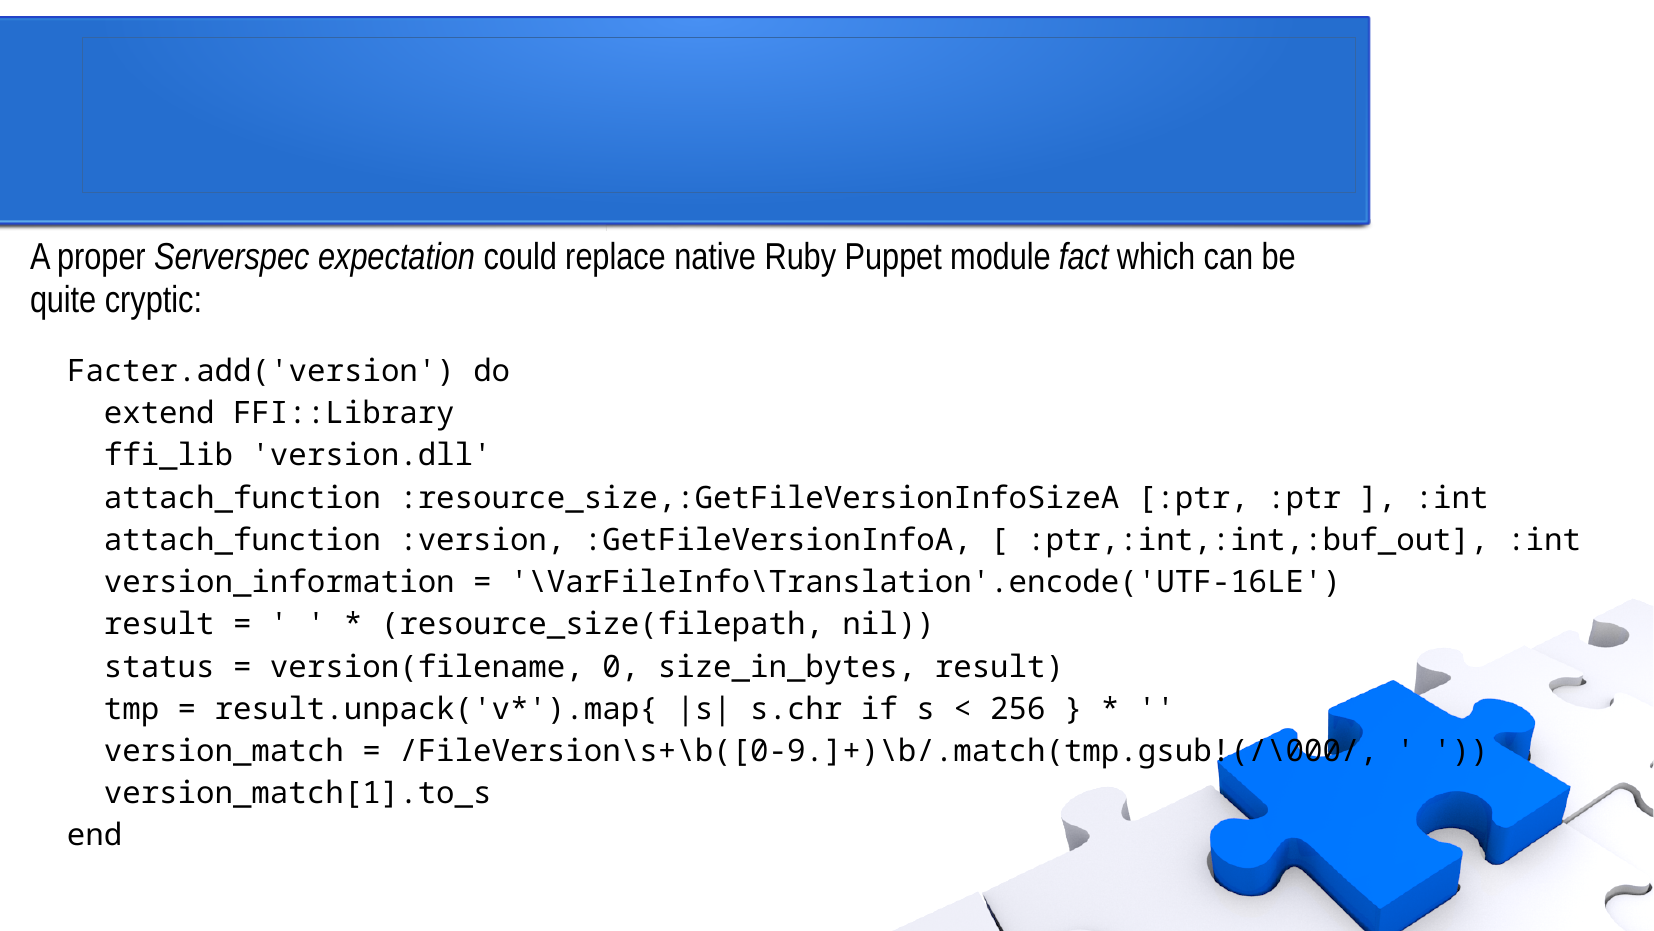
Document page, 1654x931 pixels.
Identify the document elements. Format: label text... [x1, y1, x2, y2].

title [82, 37, 1356, 193]
picture [0, 16, 1375, 231]
list Facter.add('version') do extend FFI::Library ffi_lib 'version.dll' attach_function :resource_size,:GetFileVersionInfoSizeA [:ptr, :ptr ], :int attach_function :version, :GetFileVersionInfoA, [ :ptr,:int,:int,:buf_out], :int version_information = '\VarFileInfo\Translation'.encode('UTF-16LE') result = ' ' * (resource_size(filepath, nil)) status = version(filename, 0, size_in_bytes, result) tmp = result.unpack('v*').map{ |s| s.chr if s < 256 } * '' version_match = /FileVersion\s+\b([0-9.]+)\b/.match(tmp.gsub!(/\000/, ' ')) version_match[1].to_s end [30, 348, 1606, 859]
list A proper Serverspec expectation could replace native Ruby Puppet module fact which can be quite cryptic: [30, 225, 1343, 331]
picture [872, 491, 1654, 931]
